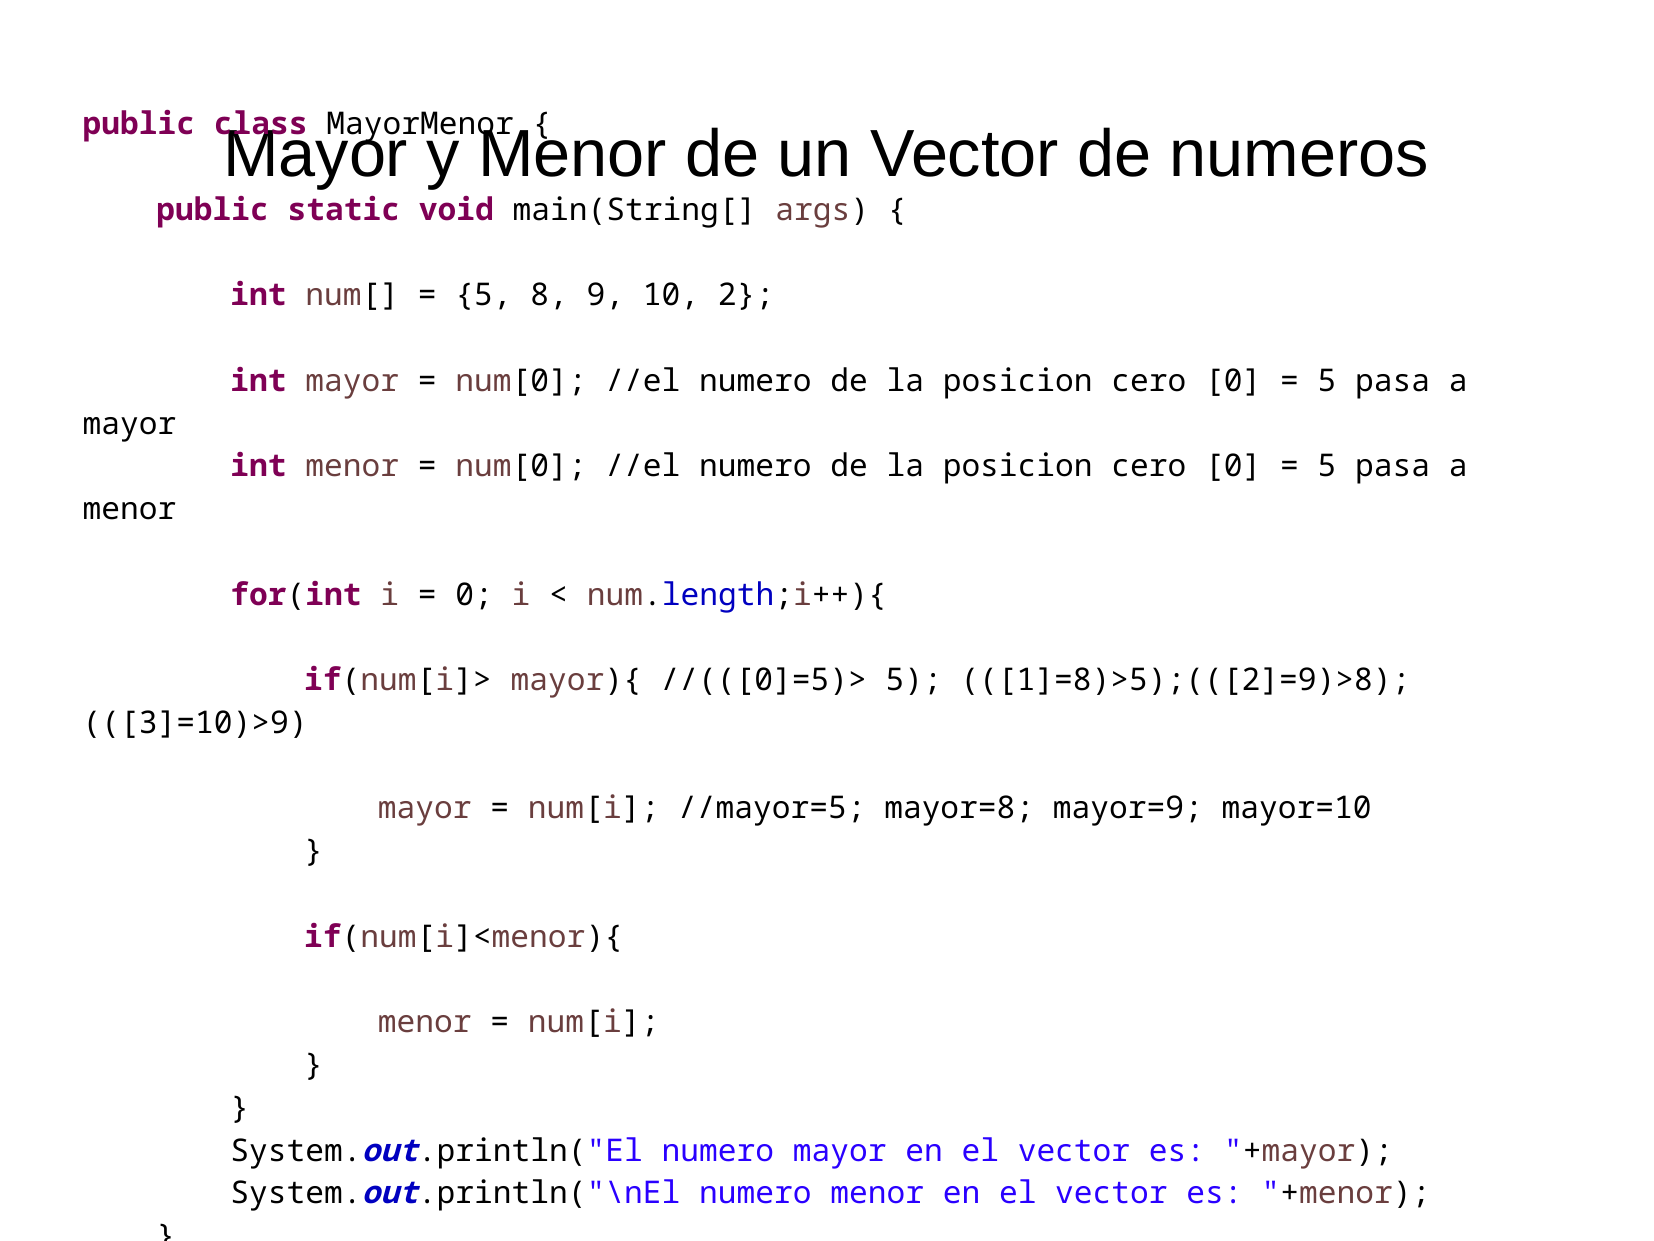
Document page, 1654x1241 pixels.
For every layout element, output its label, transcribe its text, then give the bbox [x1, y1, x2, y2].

subtitle public class MayorMenor { public static void main(String[] args) { int num[] = {5, 8, 9, 10, 2}; int mayor = num[0]; //el numero de la posicion cero [0] = 5 pasa a mayor int menor = num[0]; //el numero de la posicion cero [0] = 5 pasa a menor for(int i = 0; i < num.length;i++){ if(num[i]> mayor){ //(([0]=5)> 5); (([1]=8)>5);(([2]=9)>8); (([3]=10)>9) mayor = num[i]; //mayor=5; mayor=8; mayor=9; mayor=10 } if(num[i]<menor){ menor = num[i]; } } System.out.println("El numero mayor en el vector es: "+mayor); System.out.println("\nEl numero menor en el vector es: "+menor); } } [82, 243, 1571, 1157]
title Mayor y Menor de un Vector de numeros [82, 49, 1571, 243]
